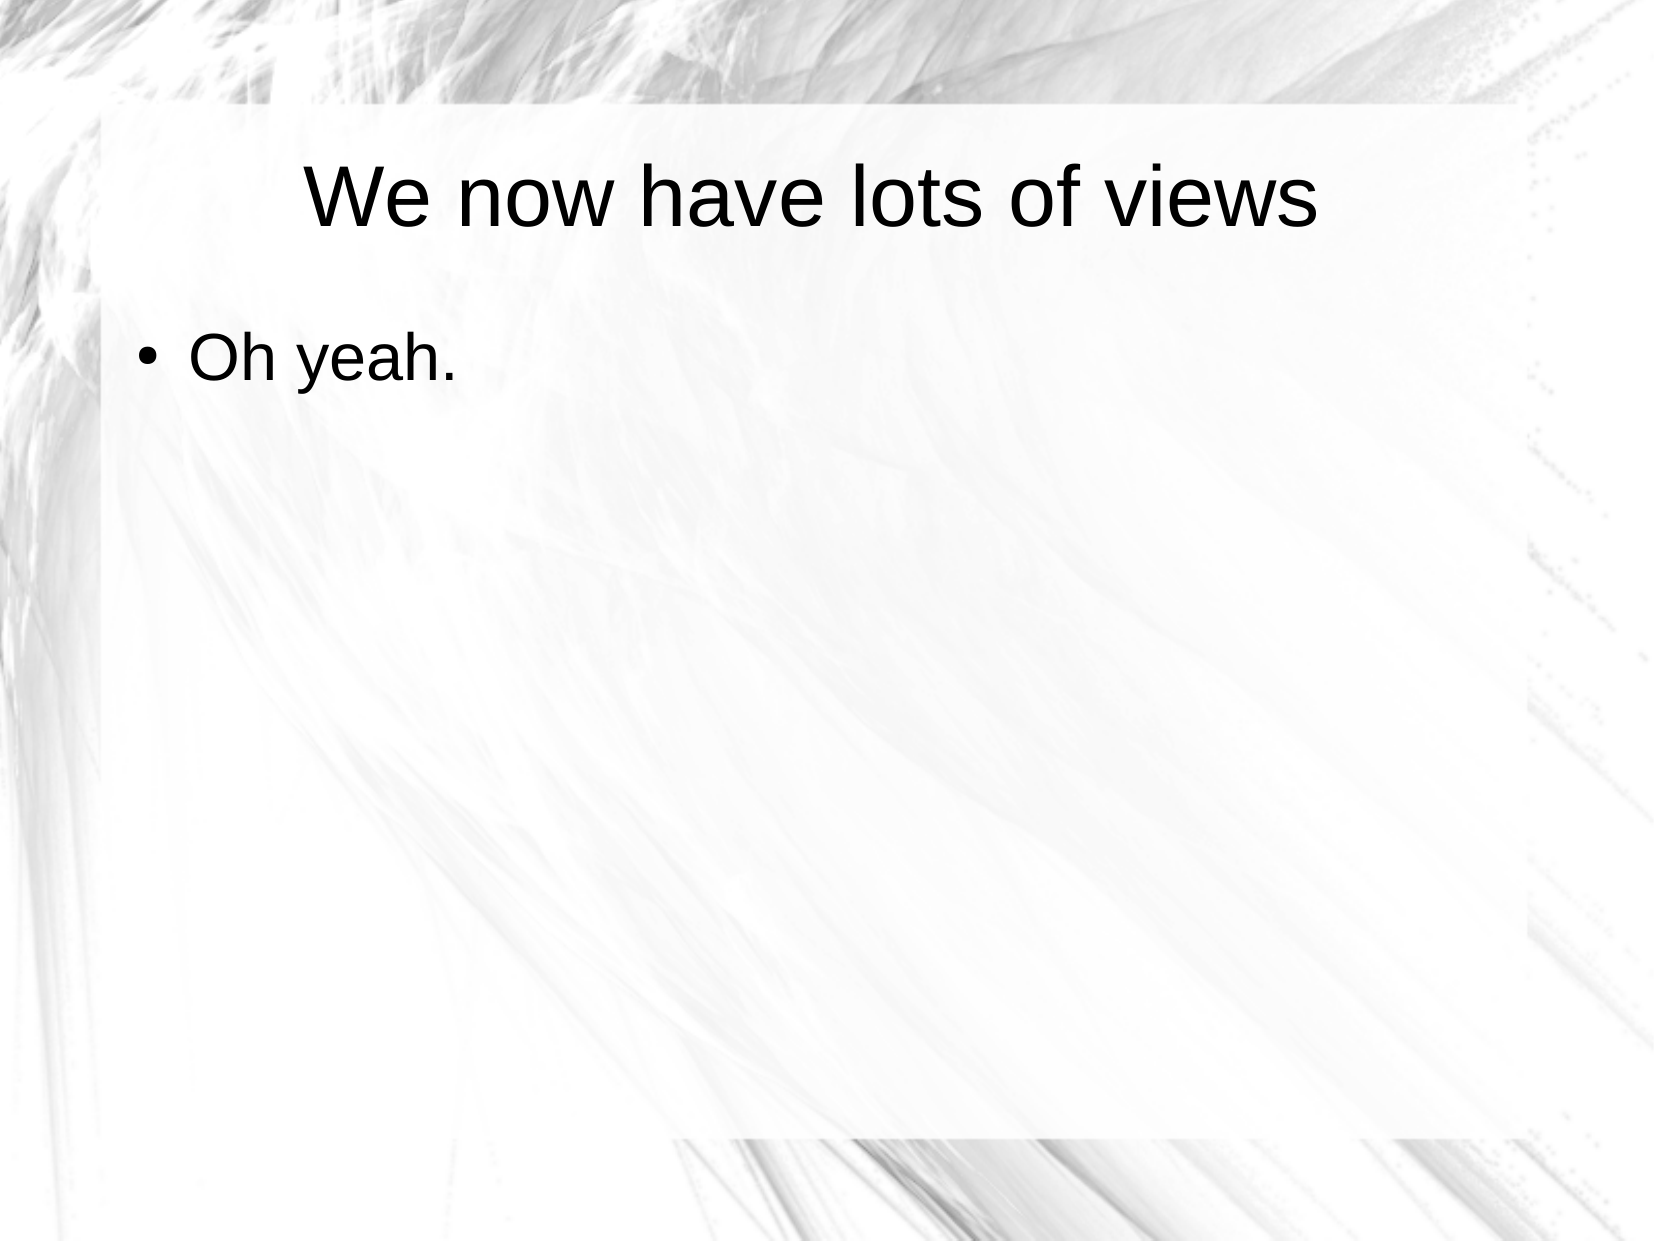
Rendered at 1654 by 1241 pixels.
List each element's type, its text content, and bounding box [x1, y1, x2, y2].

picture [0, 0, 1654, 1241]
list Oh yeah. [118, 319, 1571, 945]
title We now have lots of views [118, 112, 1506, 281]
